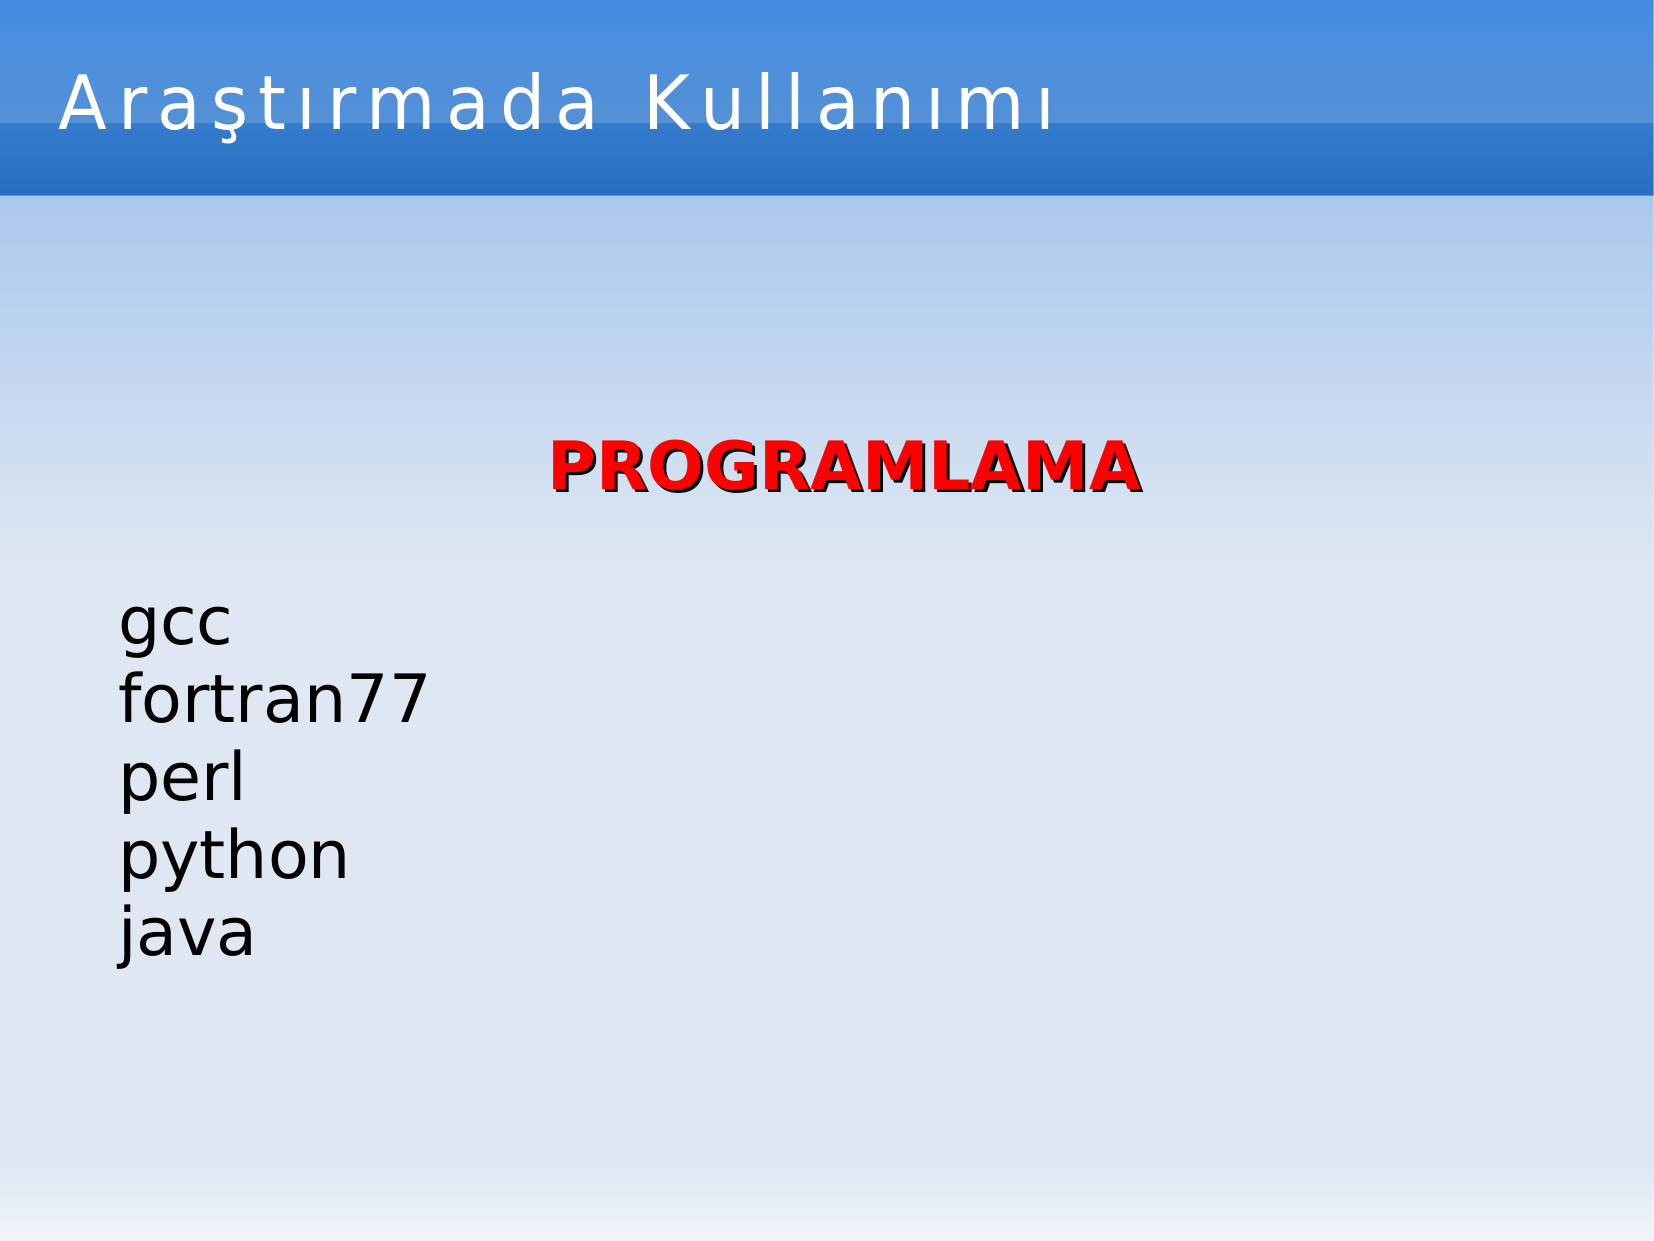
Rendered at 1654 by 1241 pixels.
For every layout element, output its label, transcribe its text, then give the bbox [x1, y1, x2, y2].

subtitle PROGRAMLAMA gcc fortran77 perl python java [82, 297, 1571, 1102]
title Araştırmada Kullanımı [59, 36, 1270, 171]
picture [0, 0, 1654, 1241]
